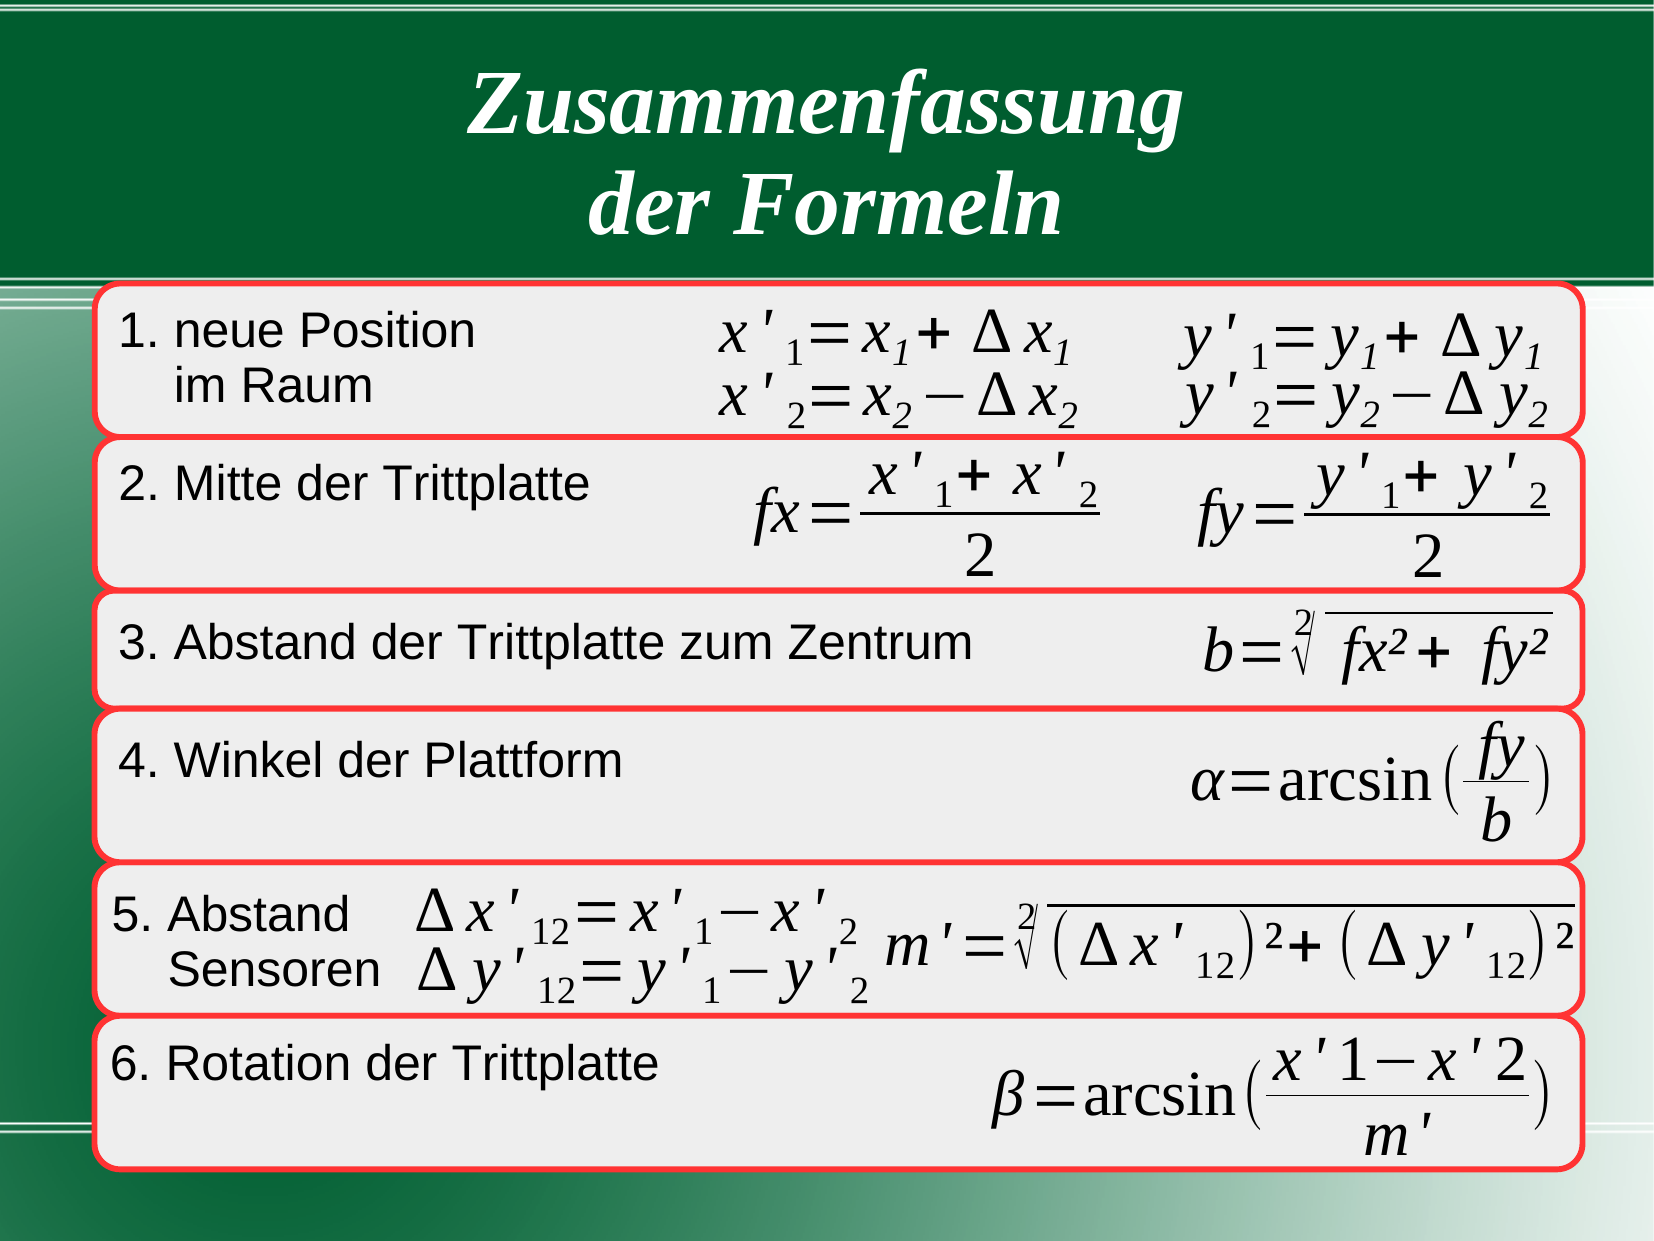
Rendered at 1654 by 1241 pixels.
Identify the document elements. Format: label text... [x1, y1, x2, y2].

text_box 6. Rotation der Trittplatte [109, 1035, 661, 1092]
chart [733, 437, 1110, 590]
text_box 4. Winkel der Plattform [118, 732, 625, 789]
title Zusammenfassung der Formeln [82, 49, 1571, 257]
chart [1195, 601, 1560, 686]
text_box 5. Abstand Sensoren [111, 885, 382, 998]
text_box 3. Abstand der Trittplatte zum Zentrum [118, 614, 975, 670]
text_box 1. neue Position im Raum [118, 301, 491, 414]
chart [876, 895, 1583, 981]
chart [978, 1023, 1559, 1170]
chart [708, 294, 1089, 429]
chart [1182, 708, 1560, 855]
text_box [94, 283, 1583, 1170]
chart [404, 874, 875, 1004]
chart [1177, 438, 1560, 590]
text_box 2. Mitte der Trittplatte [118, 455, 592, 512]
chart [1169, 298, 1560, 428]
picture [0, 0, 1654, 1241]
